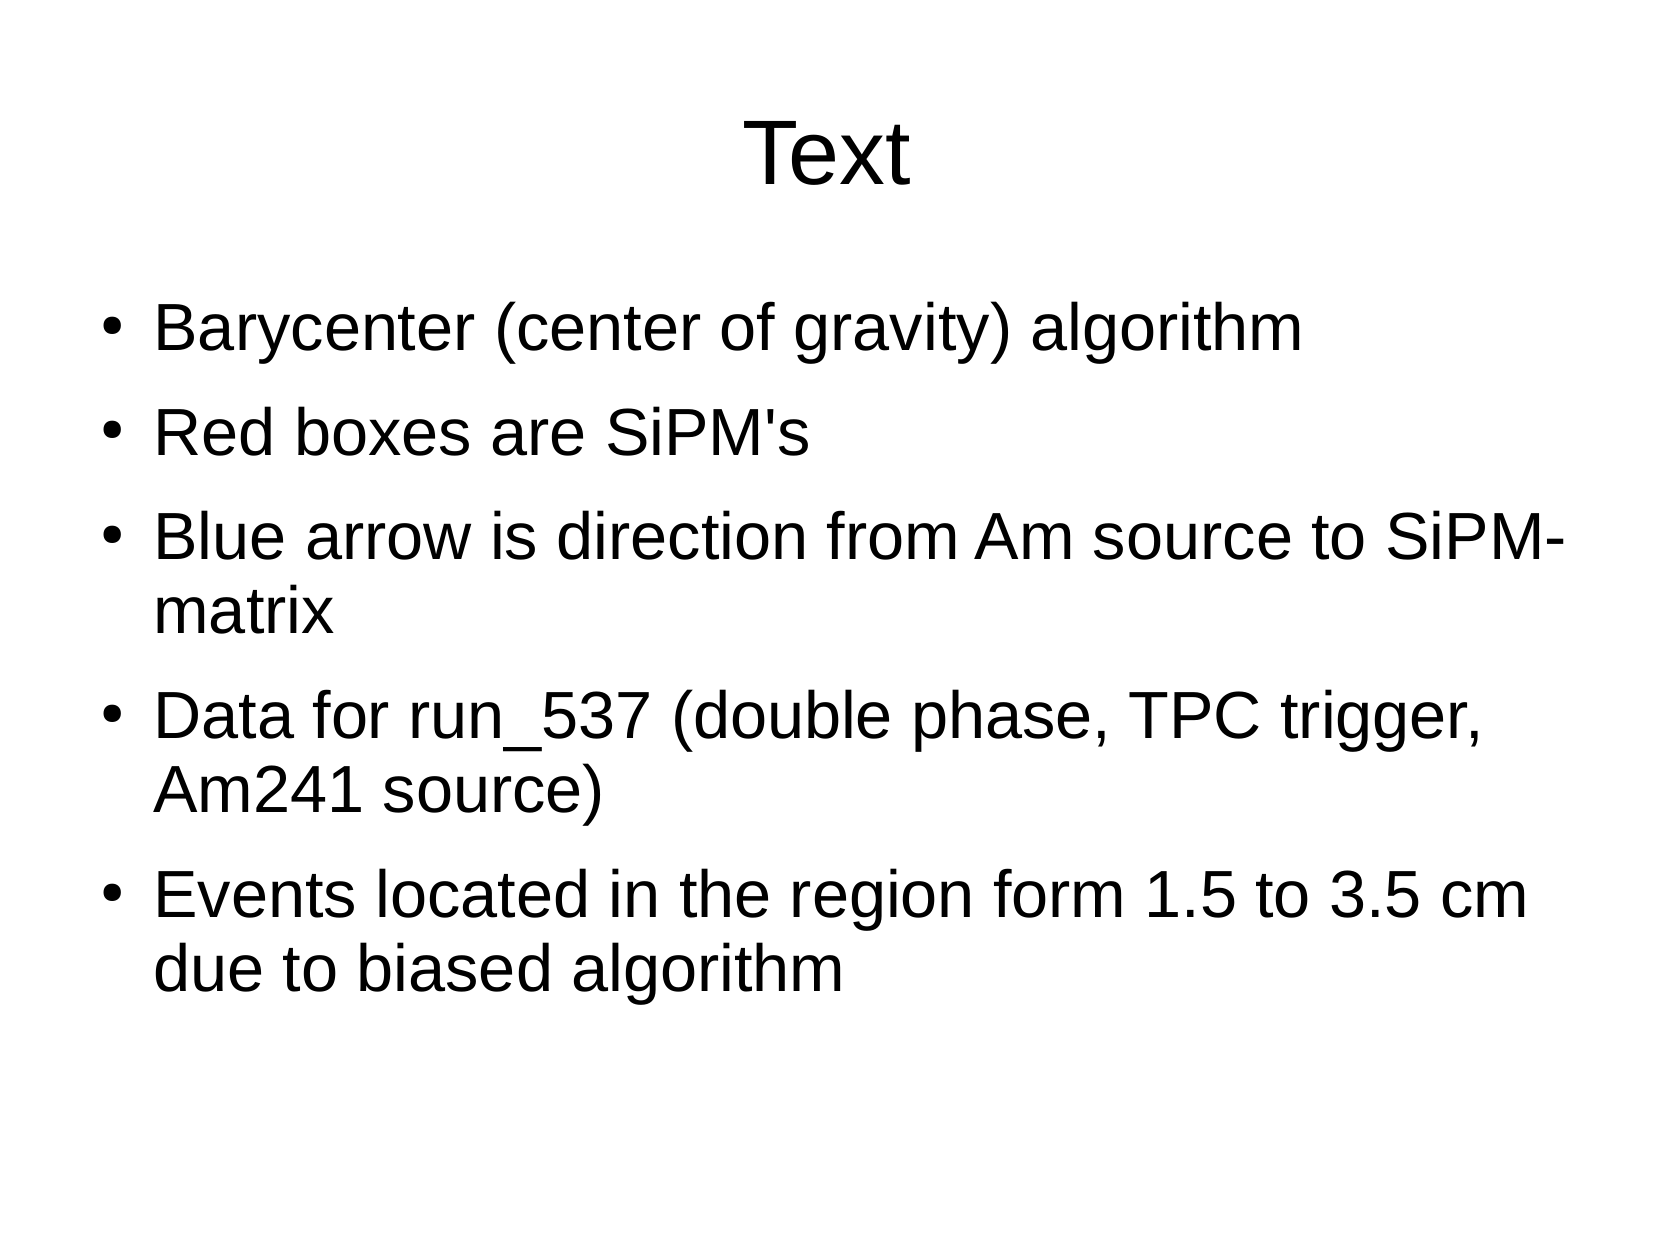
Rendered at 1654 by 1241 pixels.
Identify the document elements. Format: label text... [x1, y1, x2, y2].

list Barycenter (center of gravity) algorithm Red boxes are SiPM's Blue arrow is direction from Am source to SiPM-matrix Data for run_537 (double phase, TPC trigger, Am241 source) Events located in the region form 1.5 to 3.5 cm due to biased algorithm [82, 290, 1571, 1109]
title Text [82, 49, 1571, 257]
